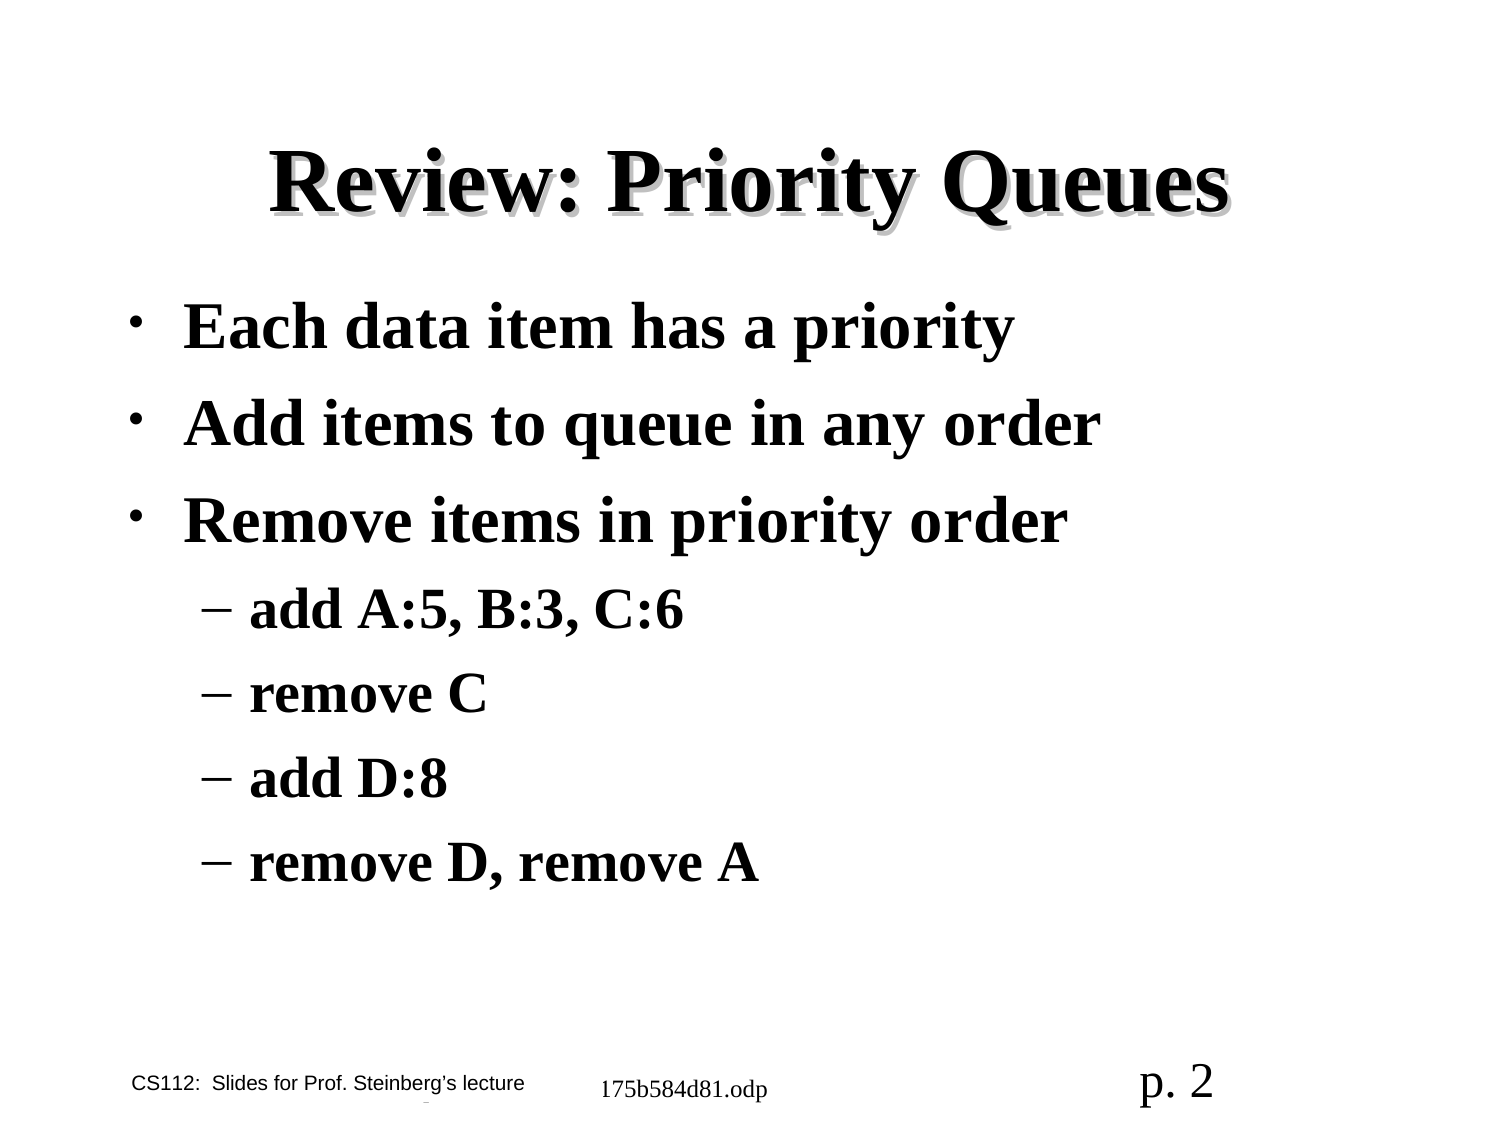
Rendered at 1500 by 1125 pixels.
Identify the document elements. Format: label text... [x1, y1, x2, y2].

list Each data item has a priority Add items to queue in any order Remove items in priority order add A:5, B:3, C:6 remove C add D:8 remove D, remove A [112, 274, 1413, 1038]
title Review: Priority Queues [112, 49, 1388, 238]
